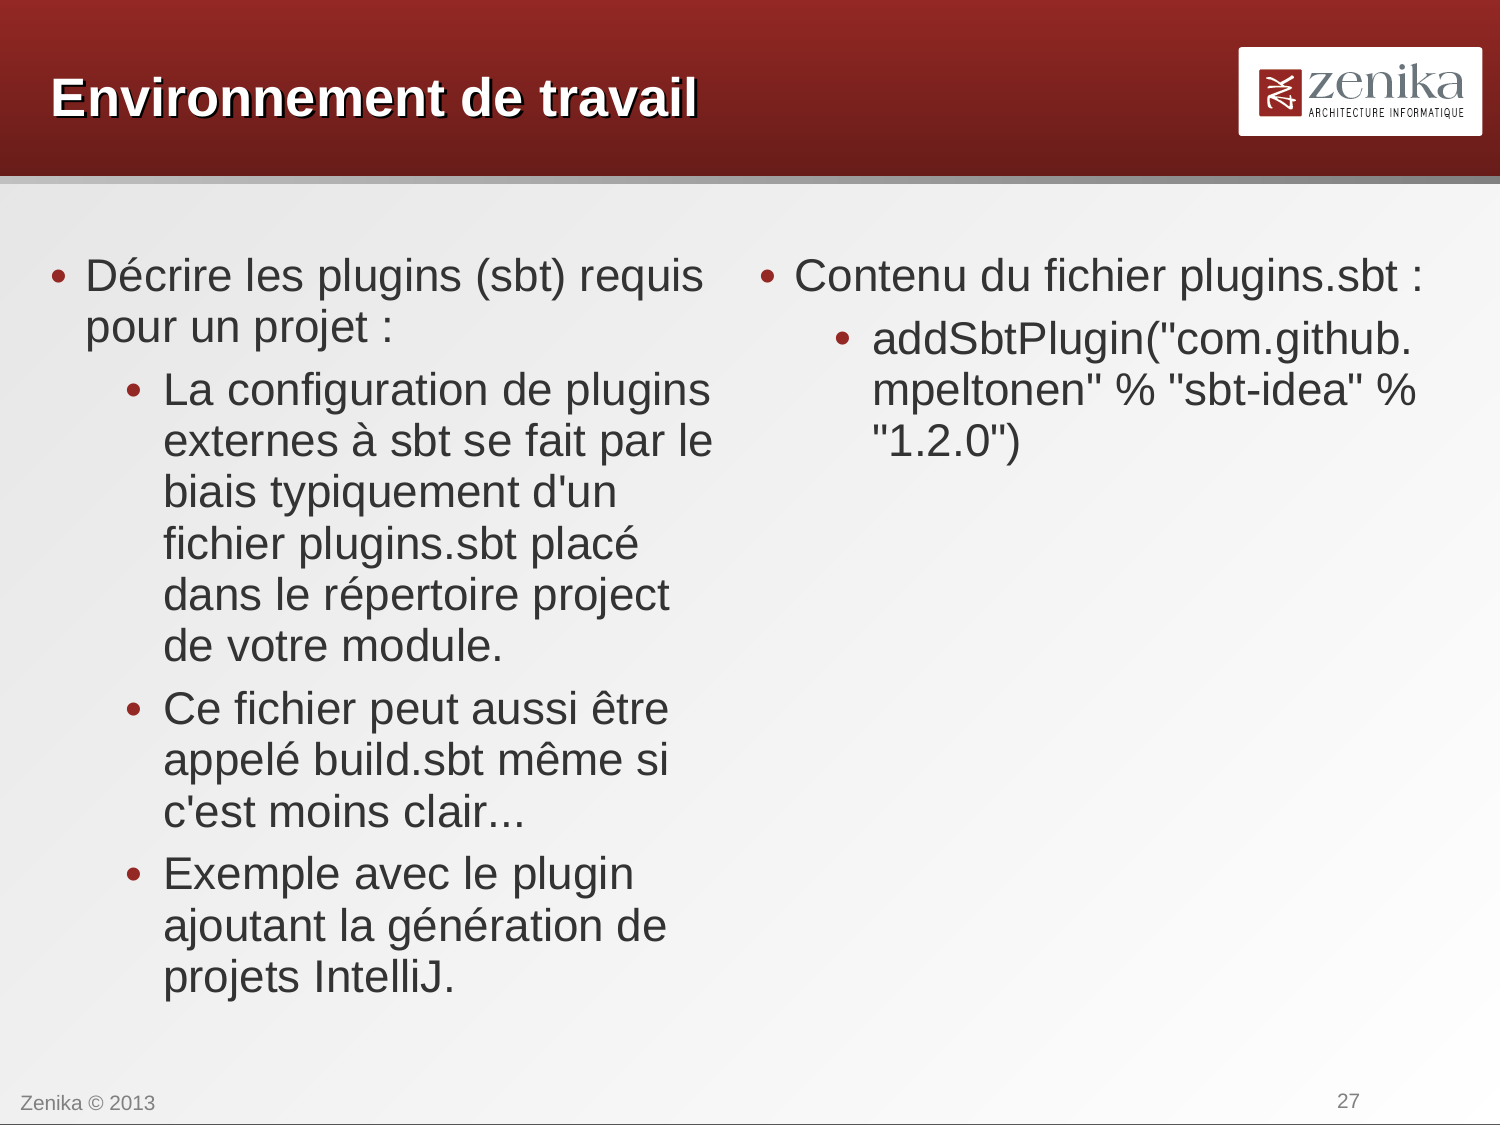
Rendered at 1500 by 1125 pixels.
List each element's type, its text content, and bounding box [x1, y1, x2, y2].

list Décrire les plugins (sbt) requis pour un projet : La configuration de plugins externes à sbt se fait par le biais typiquement d'un fichier plugins.sbt placé dans le répertoire project de votre module. Ce fichier peut aussi être appelé build.sbt même si c'est moins clair... Exemple avec le plugin ajoutant la génération de projets IntelliJ. [50, 249, 727, 1079]
picture [1257, 58, 1464, 125]
list Contenu du fichier plugins.sbt : addSbtPlugin("com.github.mpeltonen" % "sbt-idea" % "1.2.0") [759, 249, 1436, 1079]
title Environnement de travail [50, 15, 1206, 180]
